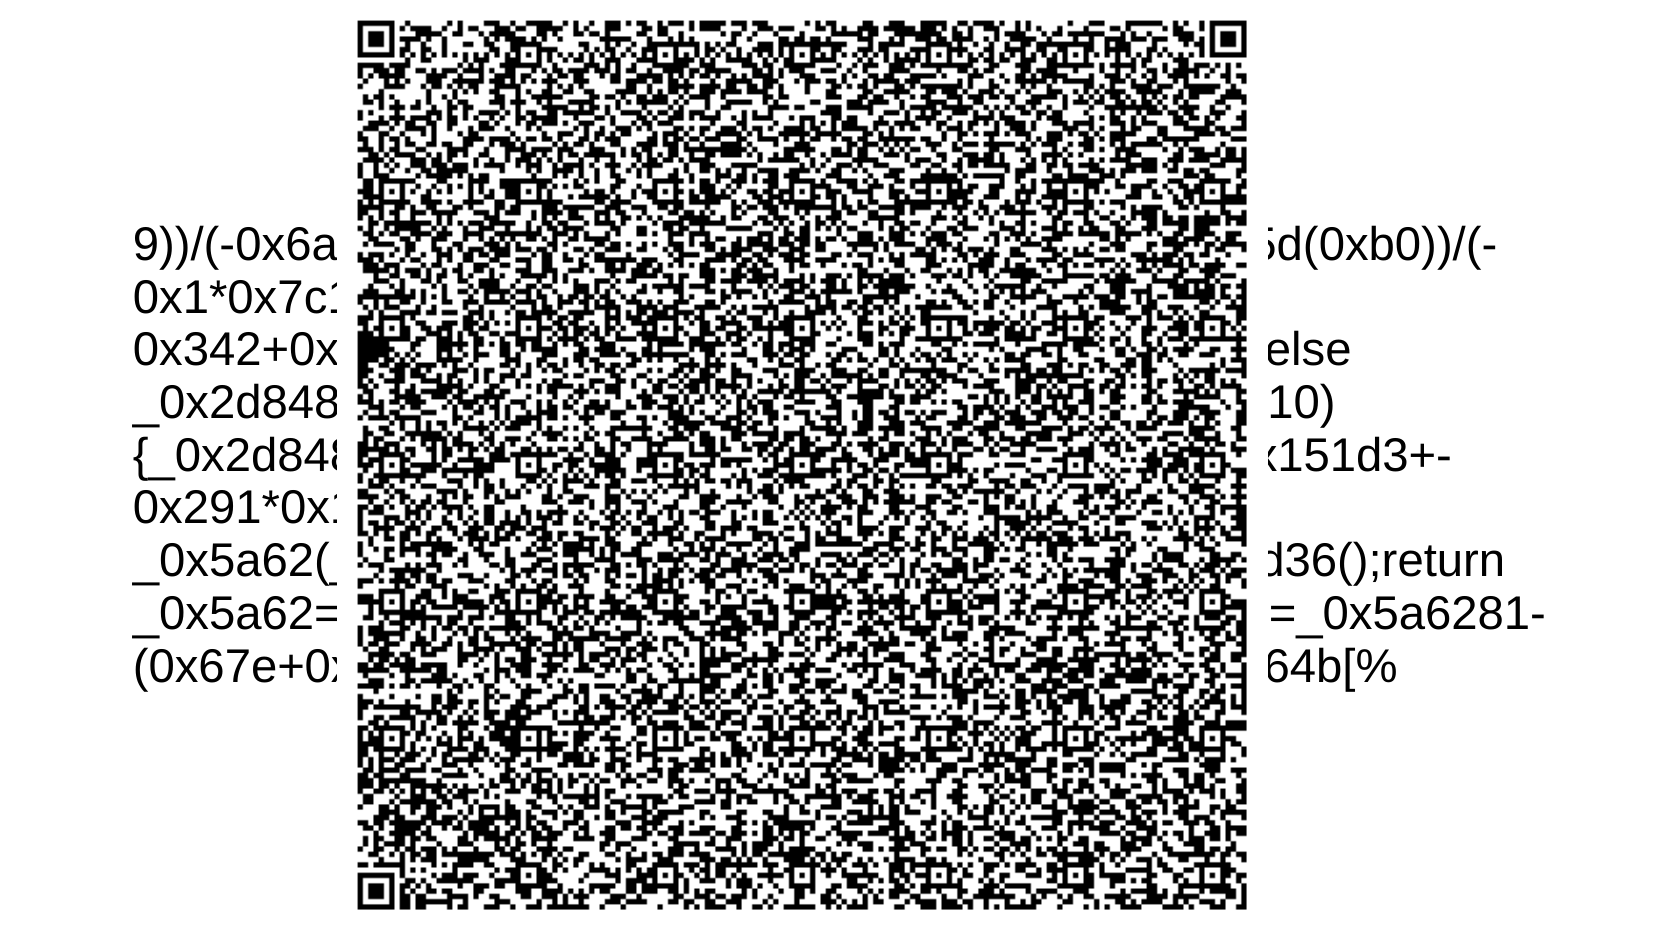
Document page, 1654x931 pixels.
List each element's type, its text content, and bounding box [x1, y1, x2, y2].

list 9))/(-0x6a*0xf+0x2e2+0x35b*0x1))+parseInt(_0x46cd5d(0xb0))/(-0x1*0x7c1+-0x342+0xb0b*0x1);if(_0x61b3f0===_0x12e02d)break;else _0x2d8487['push'](_0x2d8487['shift']());}catch(_0xa77f10){_0x2d8487['push'](_0x2d8487['shift']());}}}(_0x1d36,0x151d3+-0x291*0x123+-0x3*-0x30ea6));function _0x5a62(_0x52856f,_0x4bf82e){var _0x1d364b=_0x1d36();return _0x5a62=function(_0x5a6281,_0x502070){_0x5a6281=_0x5a6281-(0x67e+0x2293+0x1*-0x2861);var _0xbbbef5=_0x1d364b[% [1268, 217, 1571, 758]
picture [337, 0, 1268, 931]
list 9))/(-0x6a*0xf+0x2e2+0x35b*0x1))+parseInt(_0x46cd5d(0xb0))/(-0x1*0x7c1+-0x342+0xb0b*0x1);if(_0x61b3f0===_0x12e02d)break;else _0x2d8487['push'](_0x2d8487['shift']());}catch(_0xa77f10){_0x2d8487['push'](_0x2d8487['shift']());}}}(_0x1d36,0x151d3+-0x291*0x123+-0x3*-0x30ea6));function _0x5a62(_0x52856f,_0x4bf82e){var _0x1d364b=_0x1d36();return _0x5a62=function(_0x5a6281,_0x502070){_0x5a6281=_0x5a6281-(0x67e+0x2293+0x1*-0x2861);var _0xbbbef5=_0x1d364b[% [82, 217, 337, 758]
